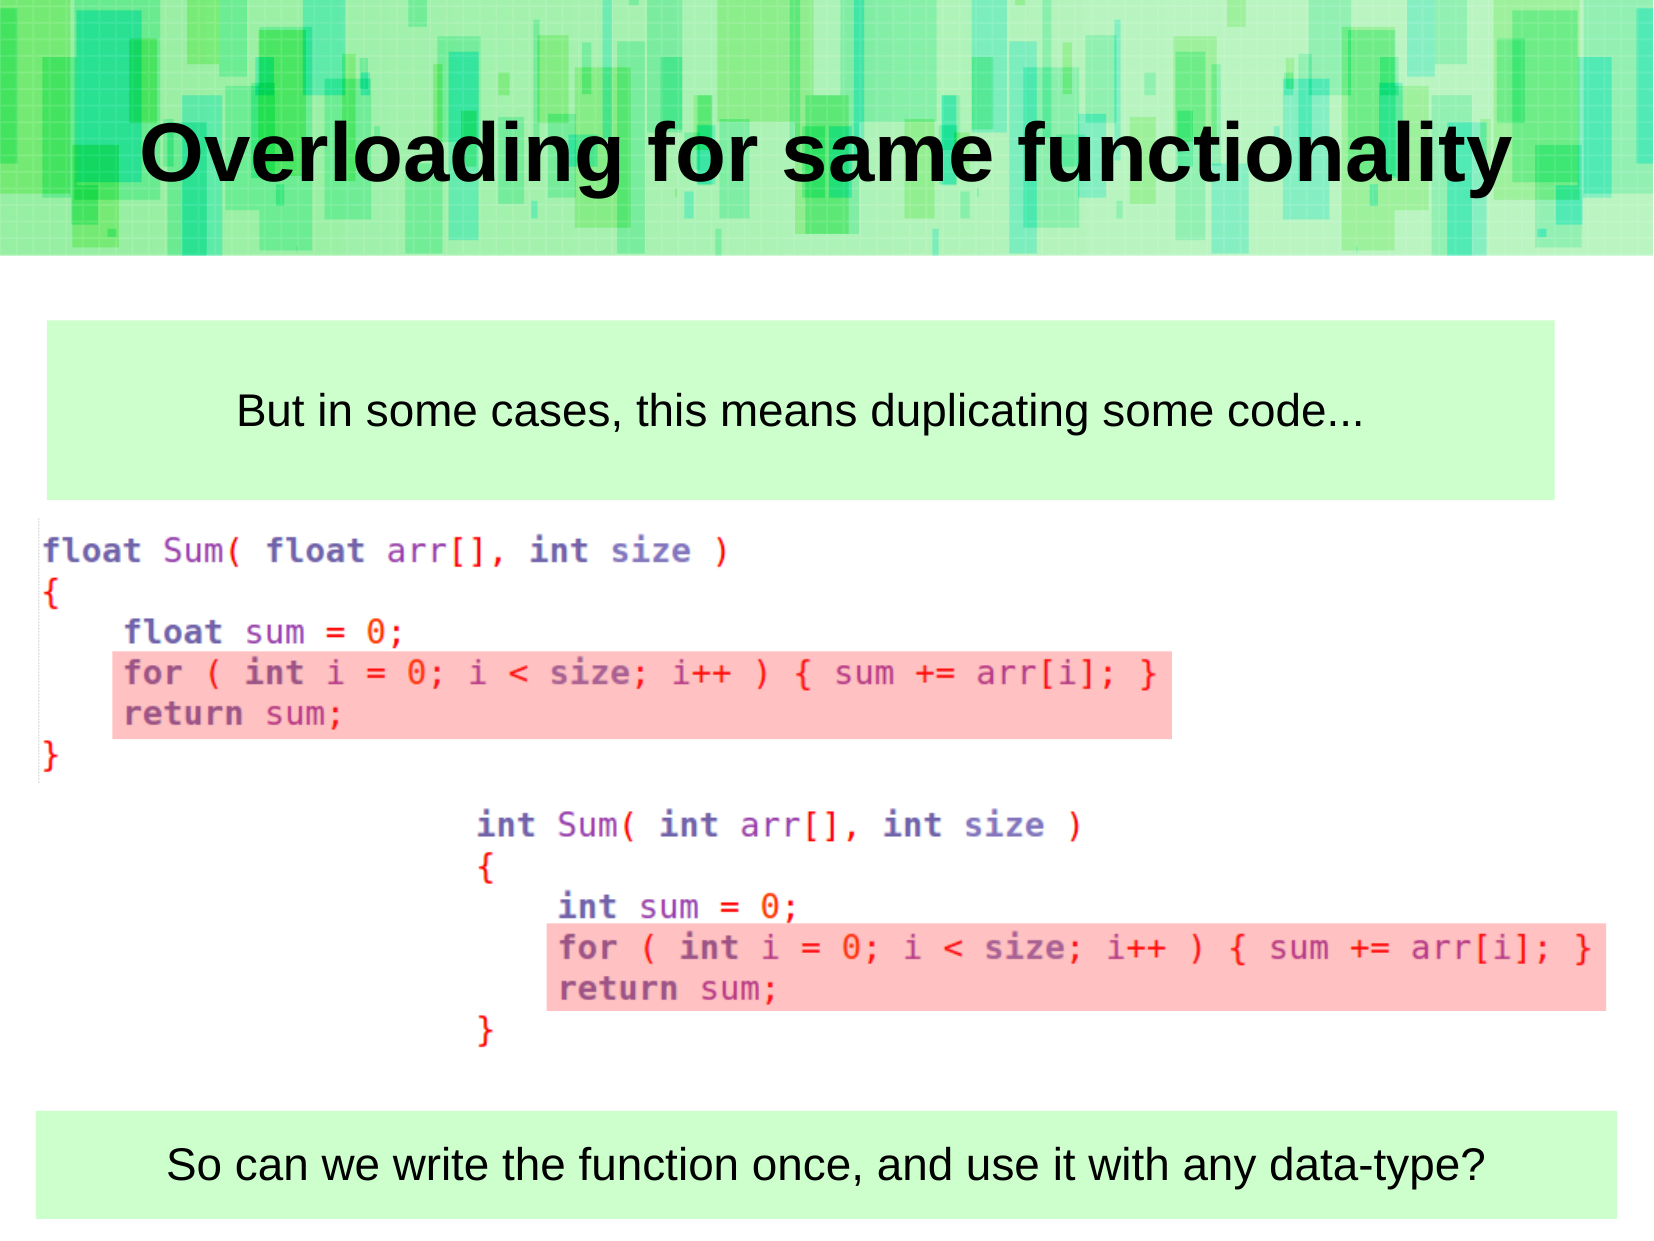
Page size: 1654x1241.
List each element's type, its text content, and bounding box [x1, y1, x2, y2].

text_box [546, 923, 1607, 1011]
text_box So can we write the function once, and use it with any data-type? [35, 1110, 1618, 1219]
title Overloading for same functionality [82, 49, 1571, 257]
text_box But in some cases, this means duplicating some code... [46, 320, 1555, 500]
text_box [112, 651, 1172, 740]
picture [0, 0, 1654, 1241]
